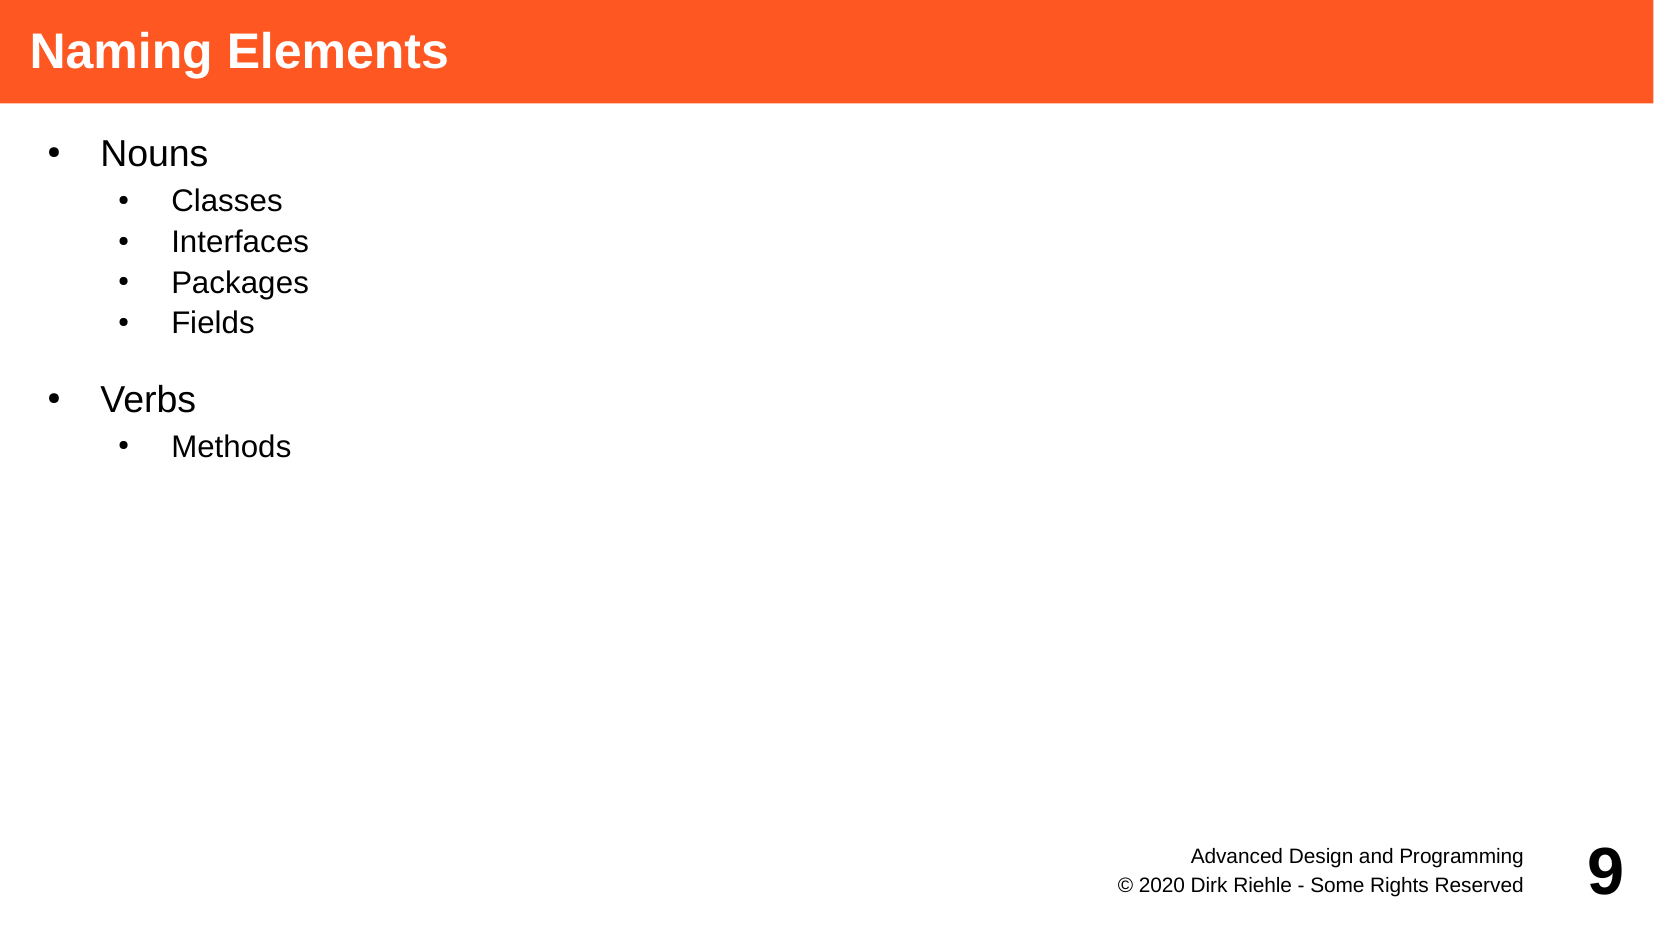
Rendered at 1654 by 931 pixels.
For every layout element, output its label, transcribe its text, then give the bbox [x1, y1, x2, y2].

list Nouns Classes Interfaces Packages Fields Verbs Methods [29, 132, 1625, 813]
title Naming Elements [0, 0, 1654, 104]
